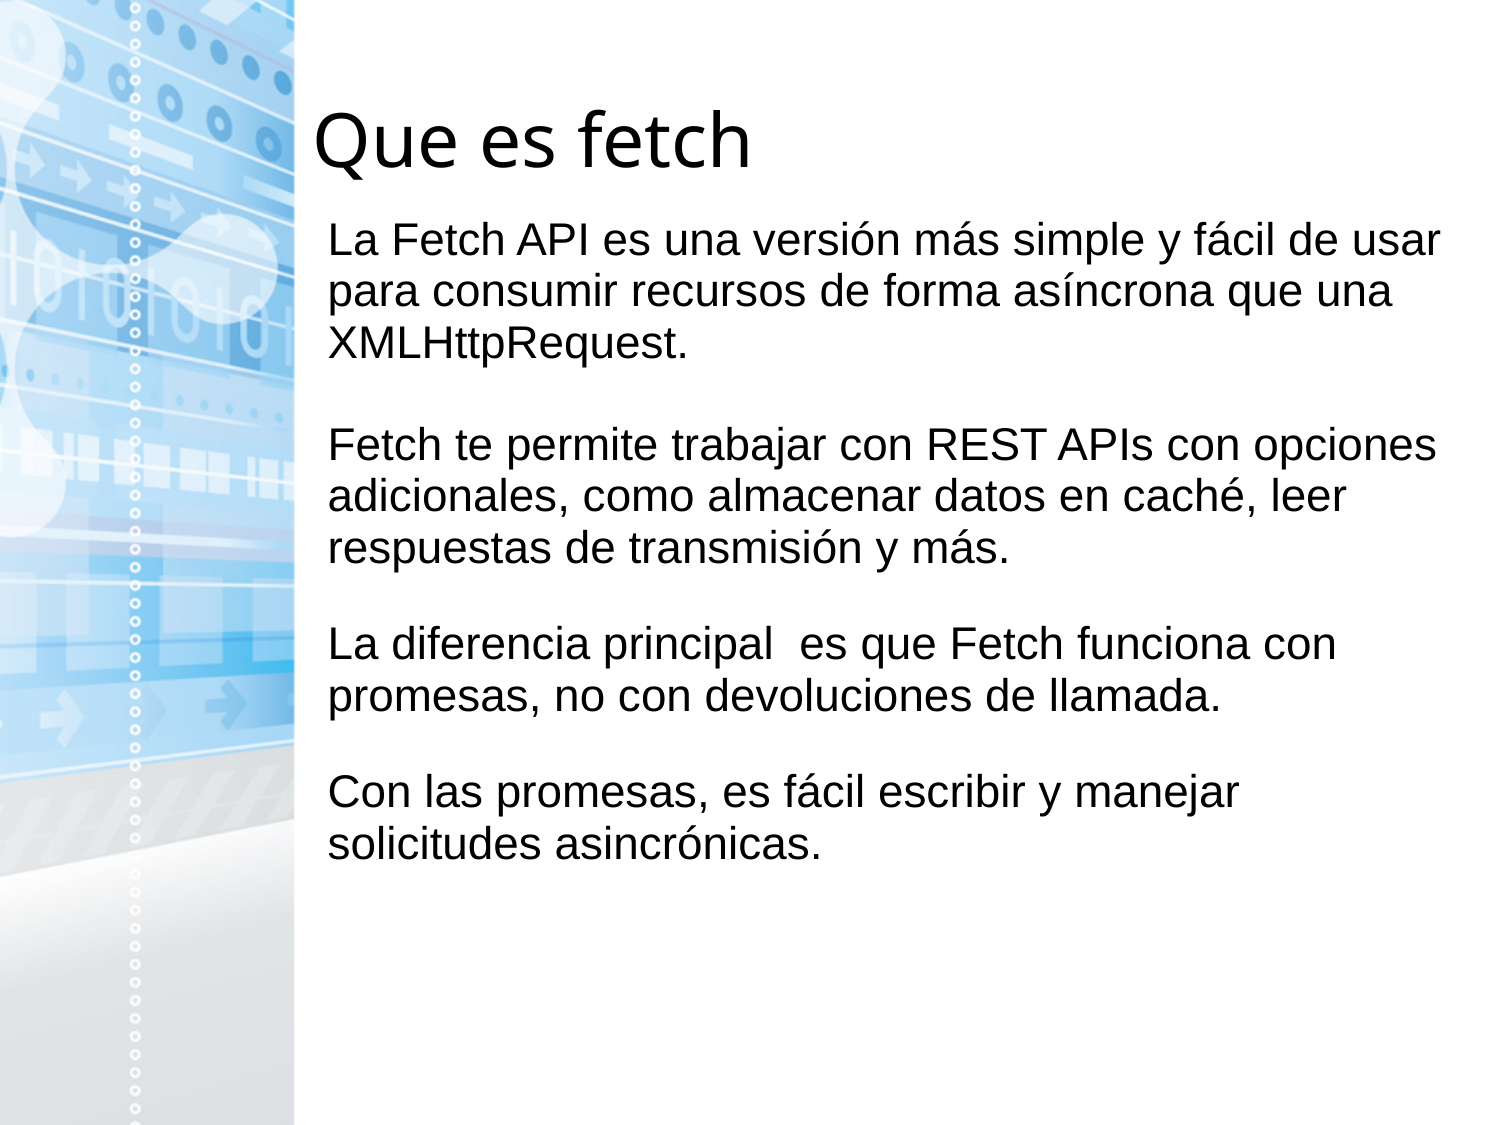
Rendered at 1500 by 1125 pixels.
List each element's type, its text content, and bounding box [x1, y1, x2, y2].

picture [0, 0, 1500, 1125]
title Que es fetch [312, 45, 1424, 206]
text_box La Fetch API es una versión más simple y fácil de usar para consumir recursos de forma asíncrona que una XMLHttpRequest. Fetch te permite trabajar con REST APIs con opciones adicionales, como almacenar datos en caché, leer respuestas de transmisión y más. La diferencia principal es que Fetch funciona con promesas, no con devoluciones de llamada. Con las promesas, es fácil escribir y manejar solicitudes asincrónicas. [312, 206, 1477, 877]
